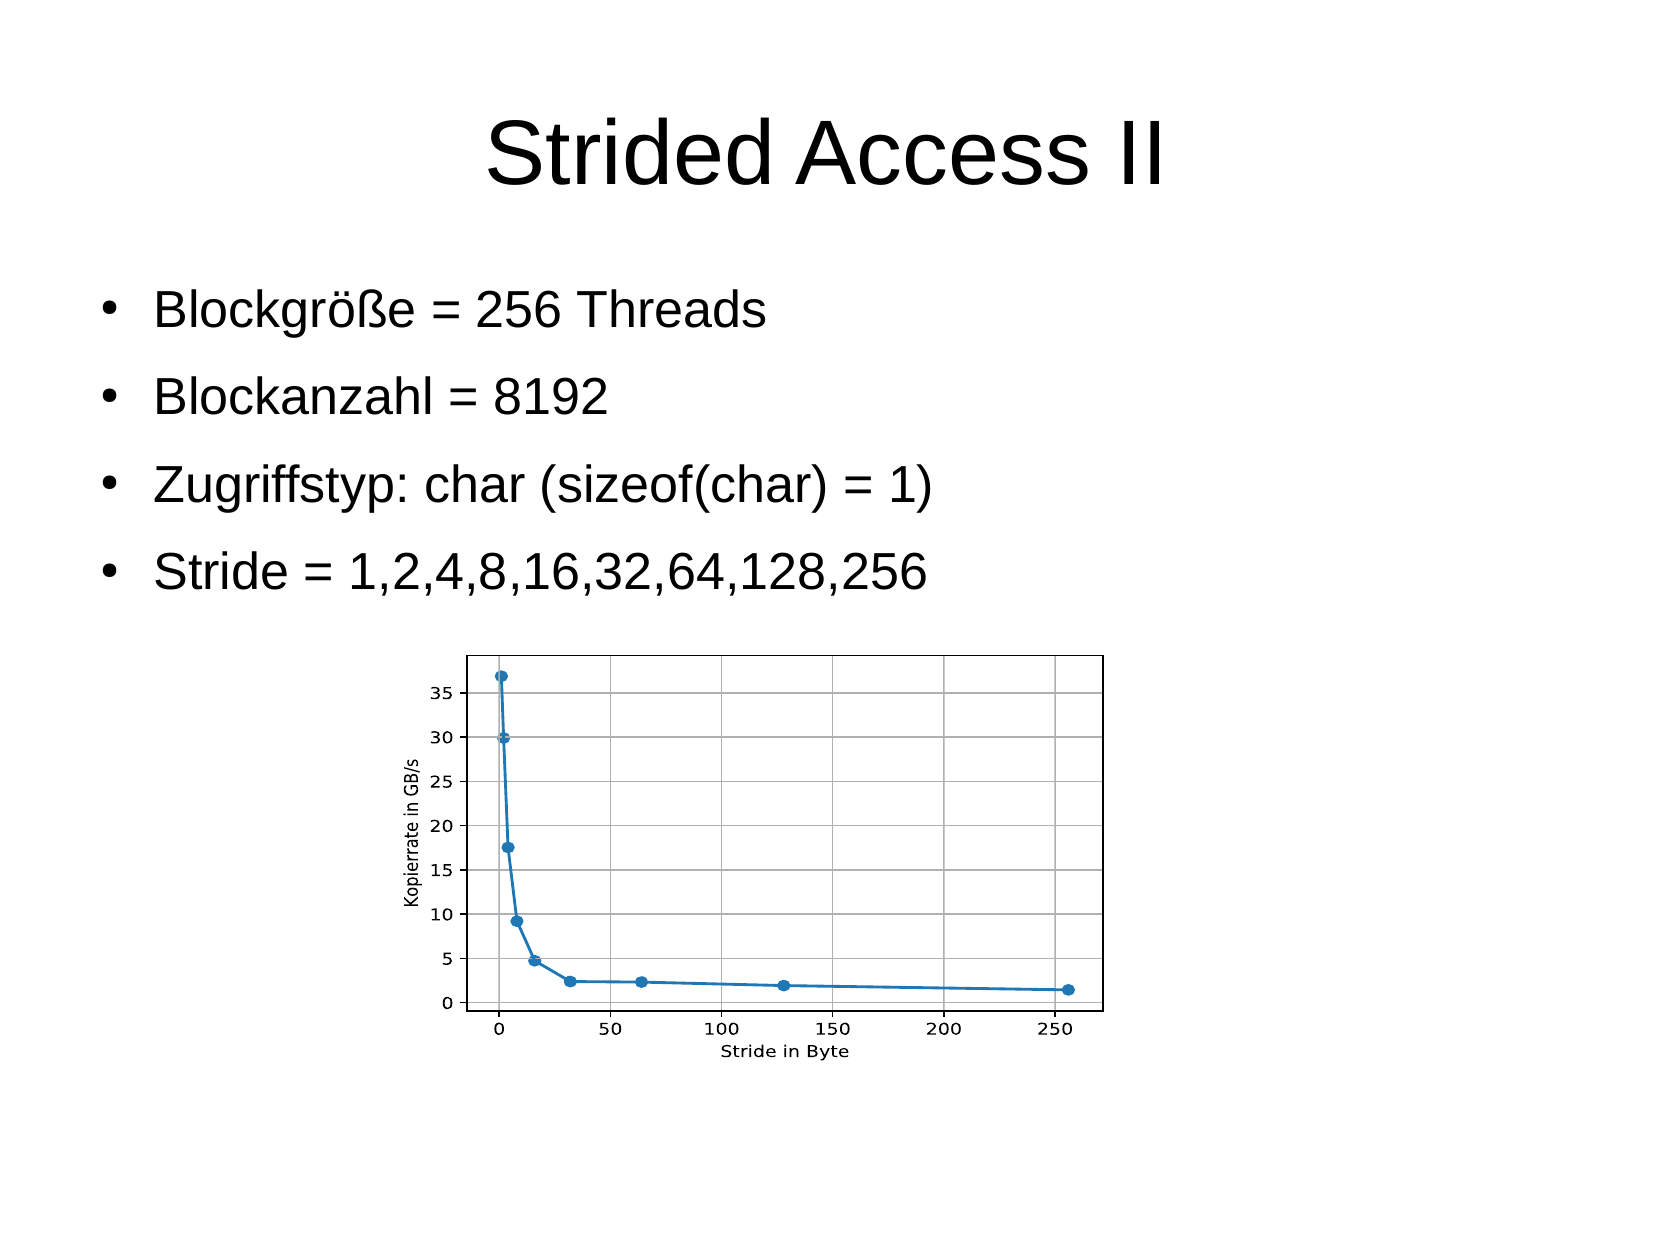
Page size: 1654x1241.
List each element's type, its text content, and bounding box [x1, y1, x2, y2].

list Blockgröße = 256 Threads Blockanzahl = 8192 Zugriffstyp: char (sizeof(char) = 1) Stride = 1,2,4,8,16,32,64,128,256 [82, 279, 1571, 1099]
picture [389, 637, 1124, 1072]
title Strided Access II [82, 49, 1571, 257]
